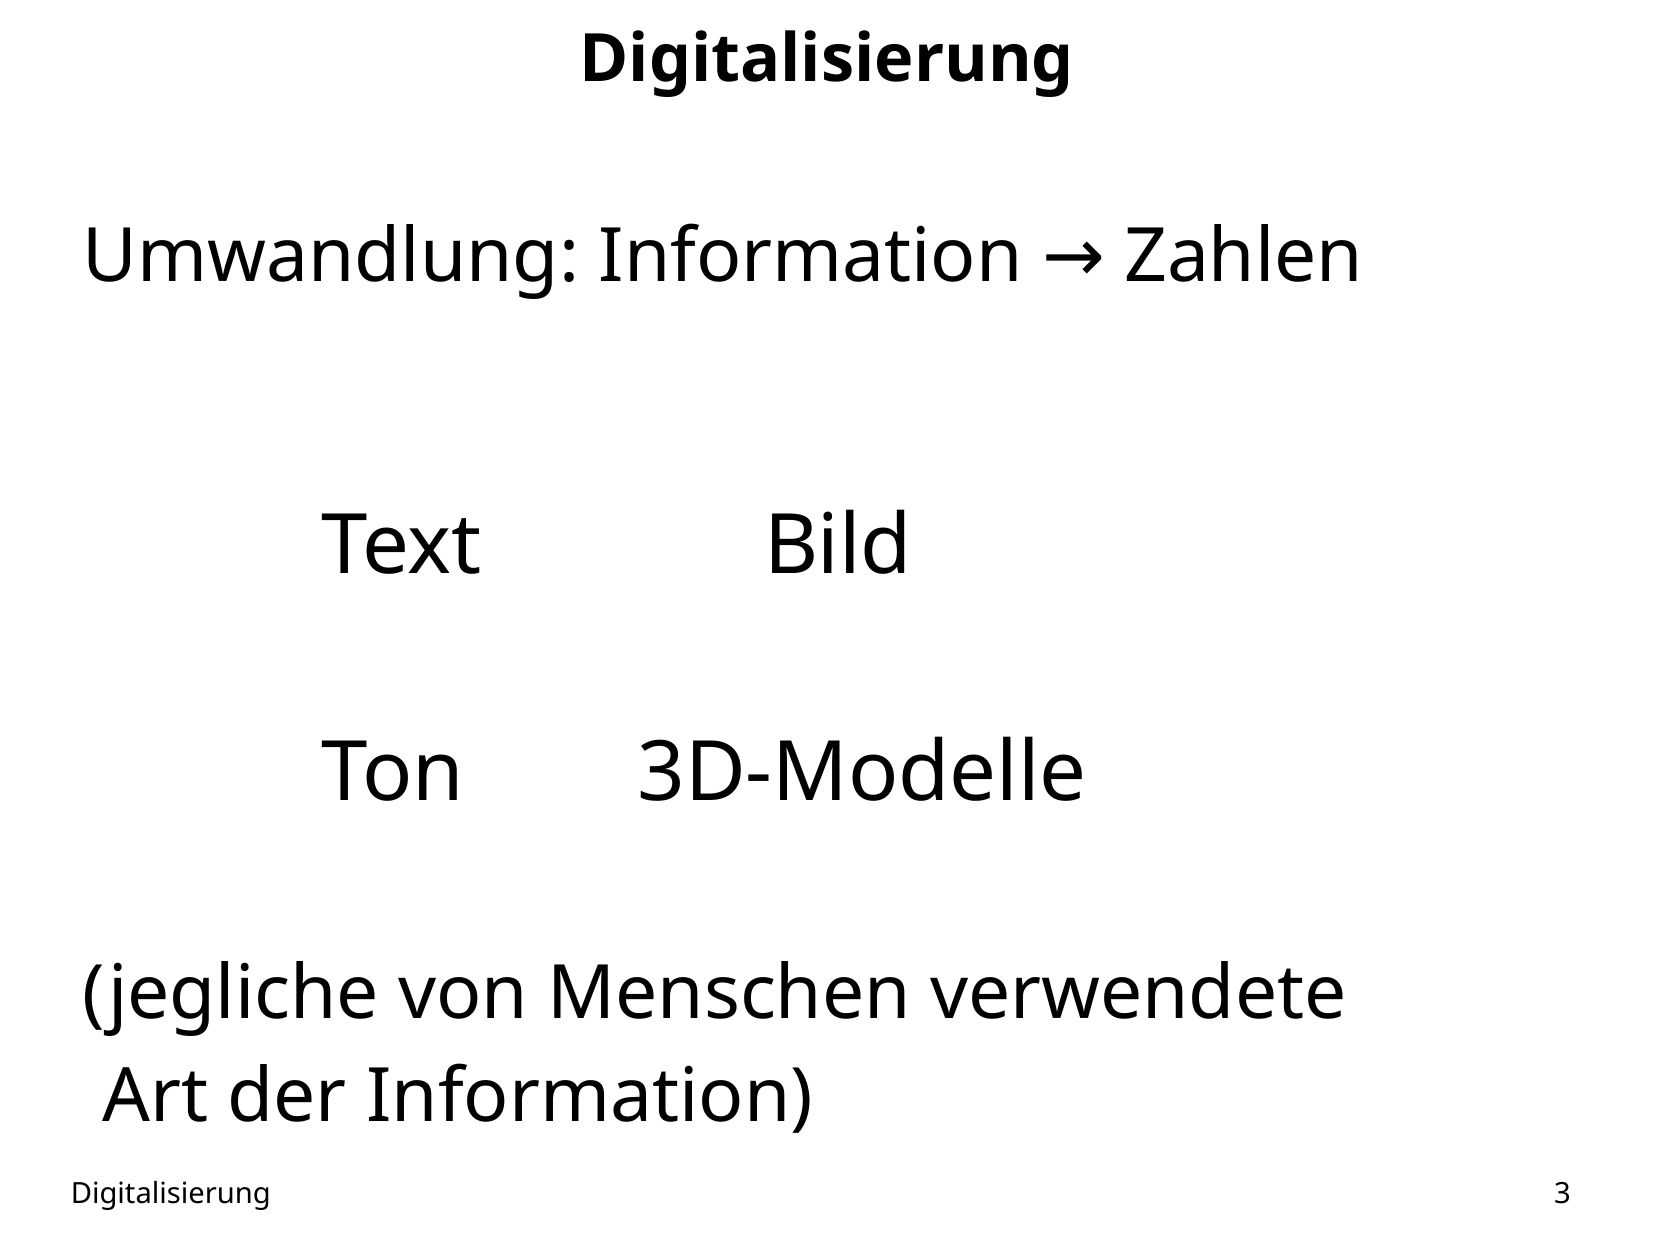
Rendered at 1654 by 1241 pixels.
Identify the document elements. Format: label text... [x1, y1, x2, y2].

list Umwandlung: Information → Zahlen Text Bild Ton 3D-Modelle (jegliche von Menschen verwendete Art der Information) [82, 200, 1571, 1146]
title Digitalisierung [0, 5, 1654, 107]
